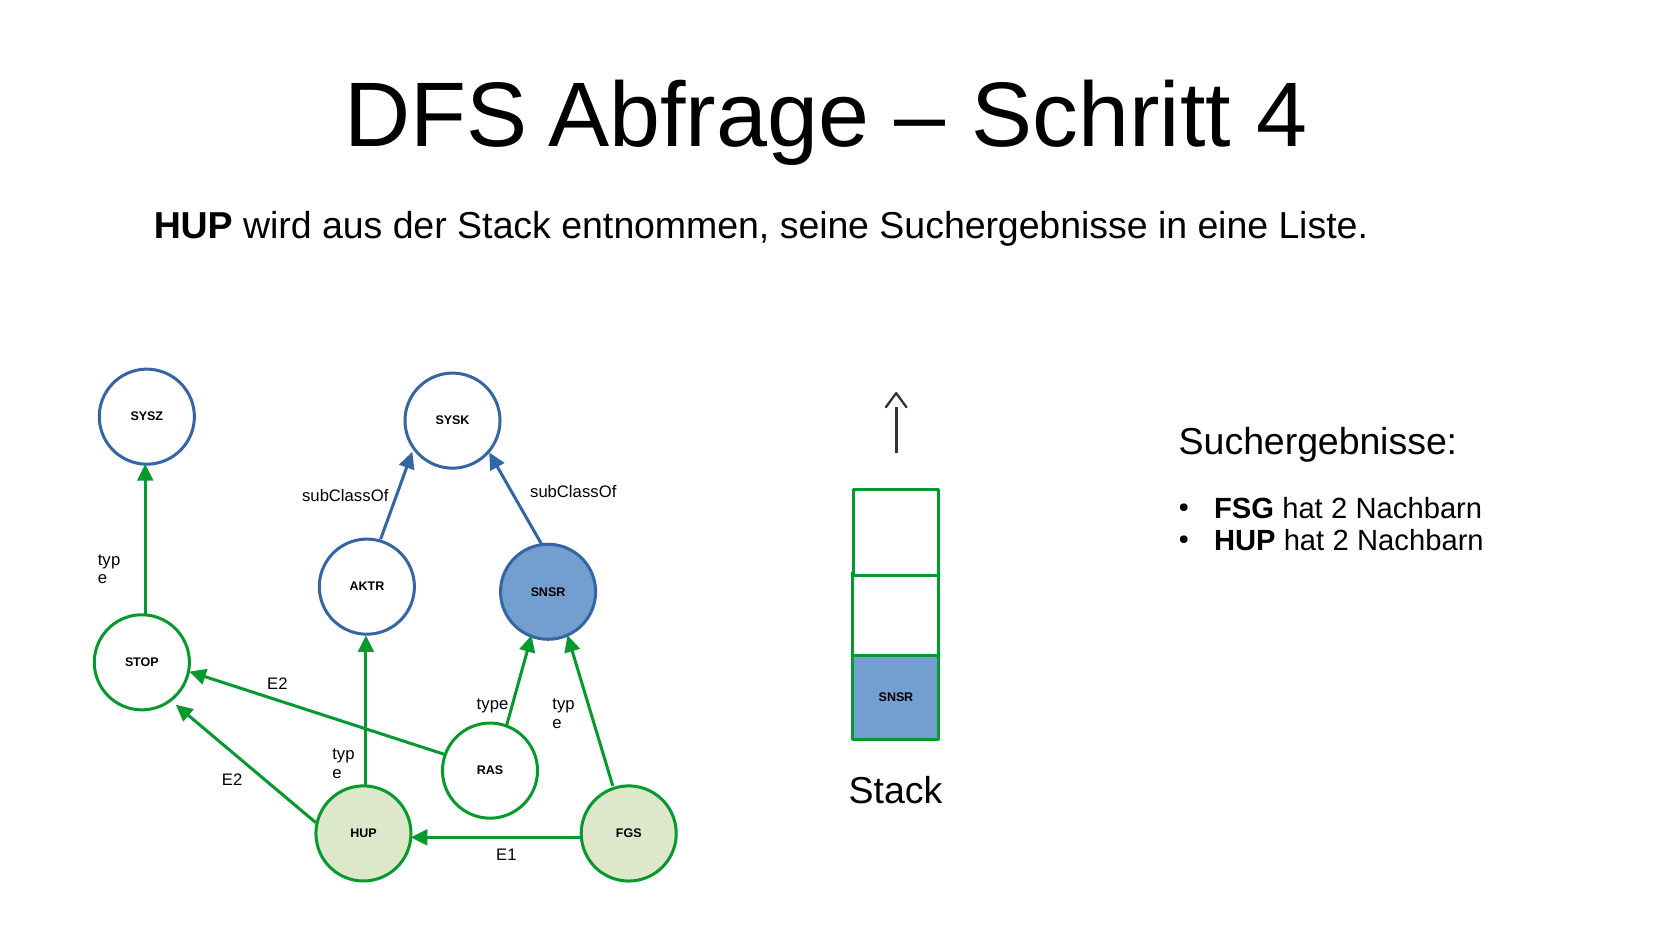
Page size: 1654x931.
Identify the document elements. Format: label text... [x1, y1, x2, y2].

text_box Suchergebnisse: [1164, 413, 1536, 476]
text_box HUP [315, 788, 411, 881]
text_box Stack [834, 761, 979, 825]
text_box SYSZ [99, 369, 195, 465]
text_box subClassOf [515, 474, 653, 537]
text_box type [317, 737, 379, 800]
text_box SNSR [852, 655, 939, 740]
text_box type [537, 686, 599, 749]
text_box subClassOf [287, 478, 425, 541]
text_box RAS [442, 732, 538, 819]
text_box STOP [94, 614, 190, 710]
text_box SYSK [405, 373, 501, 469]
title DFS Abfrage – Schritt 4 [82, 37, 1571, 193]
text_box AKTR [319, 539, 415, 635]
text_box E2 [252, 666, 306, 729]
text_box type [461, 686, 524, 749]
text_box FSG hat 2 Nachbarn HUP hat 2 Nachbarn [1164, 484, 1593, 747]
text_box E2 [207, 762, 260, 825]
list HUP wird aus der Stack entnommen, seine Suchergebnisse in eine Liste. [82, 204, 1571, 341]
text_box [852, 489, 939, 655]
text_box SNSR [500, 544, 596, 640]
text_box FGS [581, 785, 677, 882]
text_box E1 [481, 837, 533, 900]
text_box type [83, 542, 145, 605]
